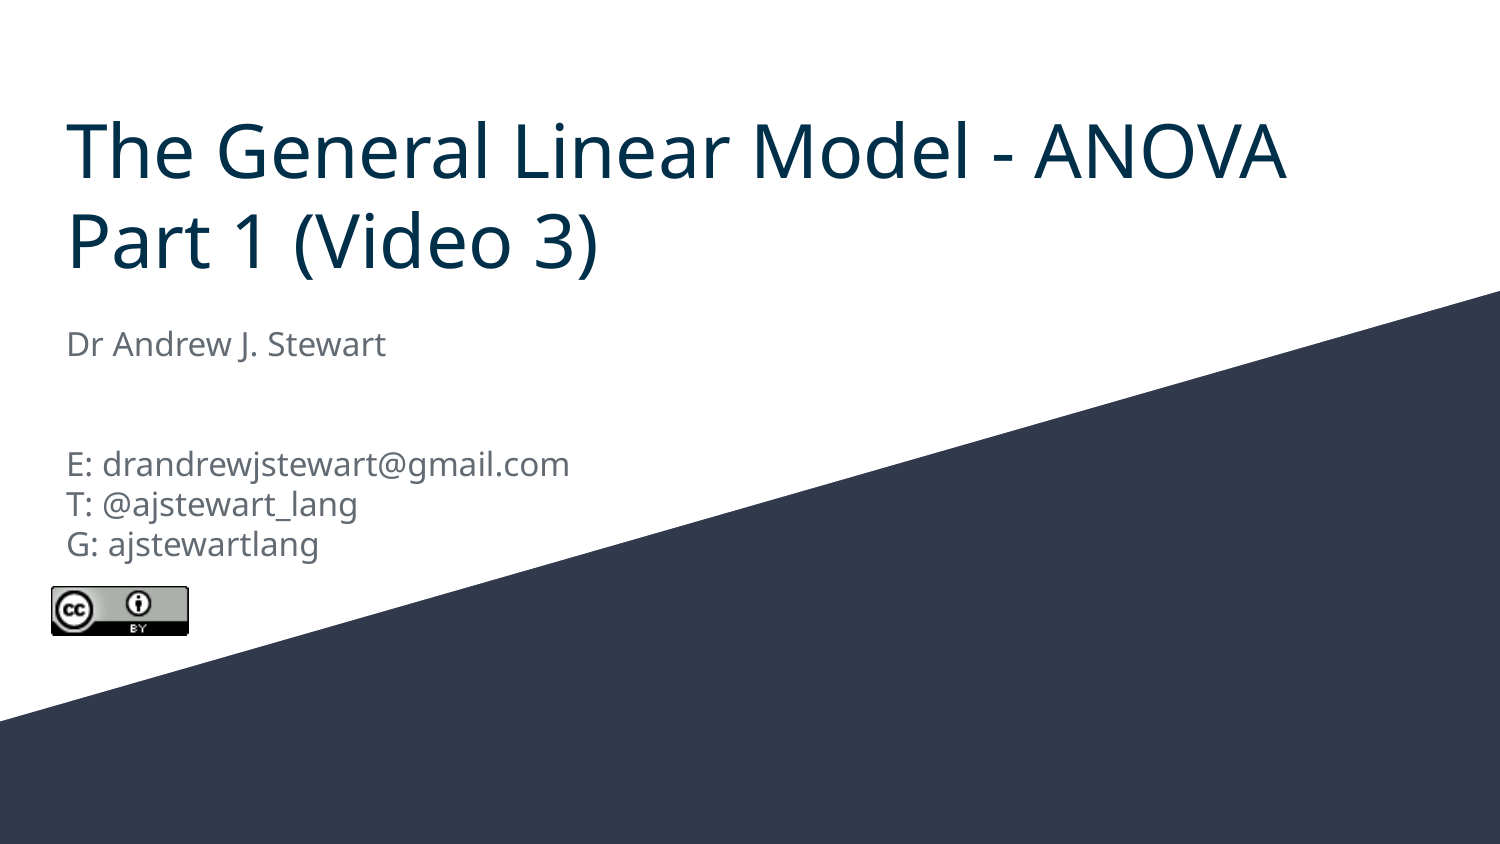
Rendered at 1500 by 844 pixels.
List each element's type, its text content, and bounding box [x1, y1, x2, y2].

picture [51, 586, 189, 636]
subtitle Dr Andrew J. Stewart E: drandrewjstewart@gmail.com T: @ajstewart_lang G: ajstewartlang [51, 308, 748, 430]
title The General Linear Model - ANOVA Part 1 (Video 3) [51, 88, 1449, 299]
